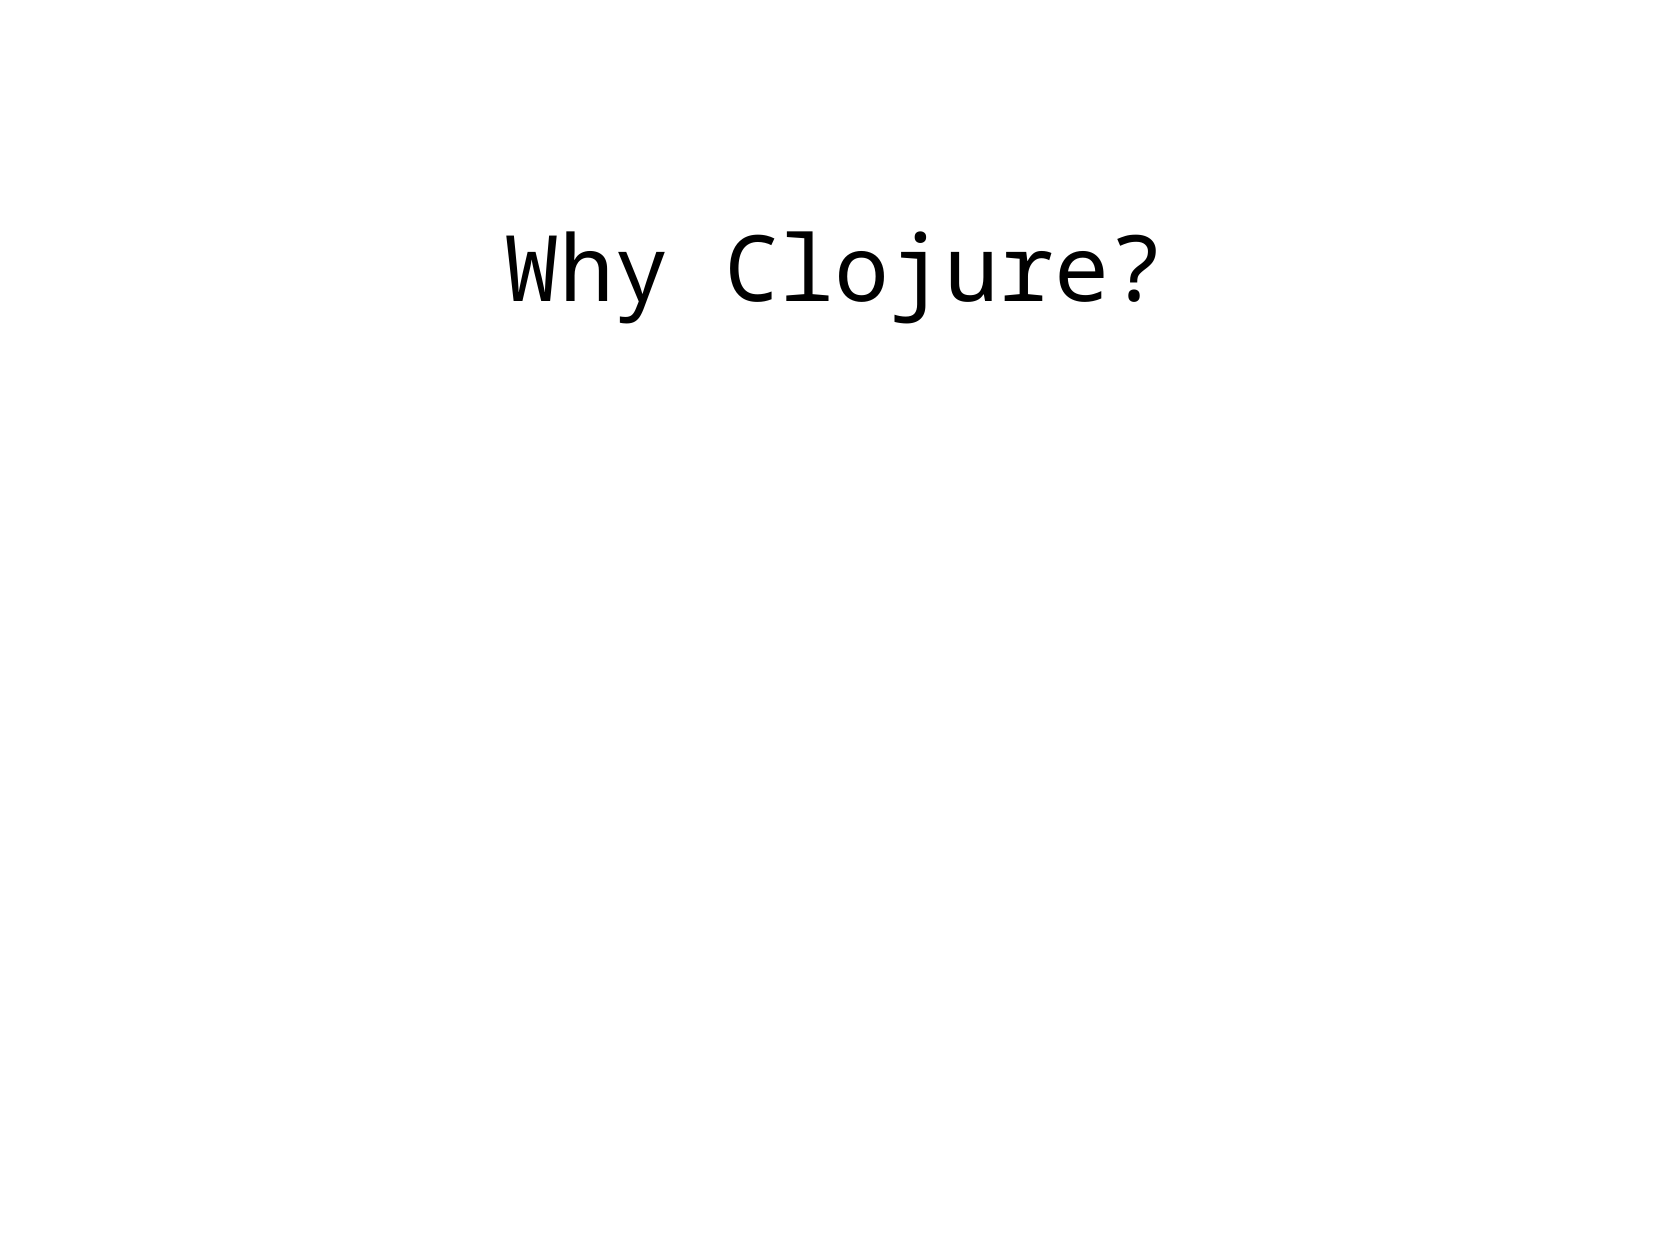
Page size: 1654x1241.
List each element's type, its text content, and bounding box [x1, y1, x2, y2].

title Why Clojure? [90, 162, 1579, 370]
